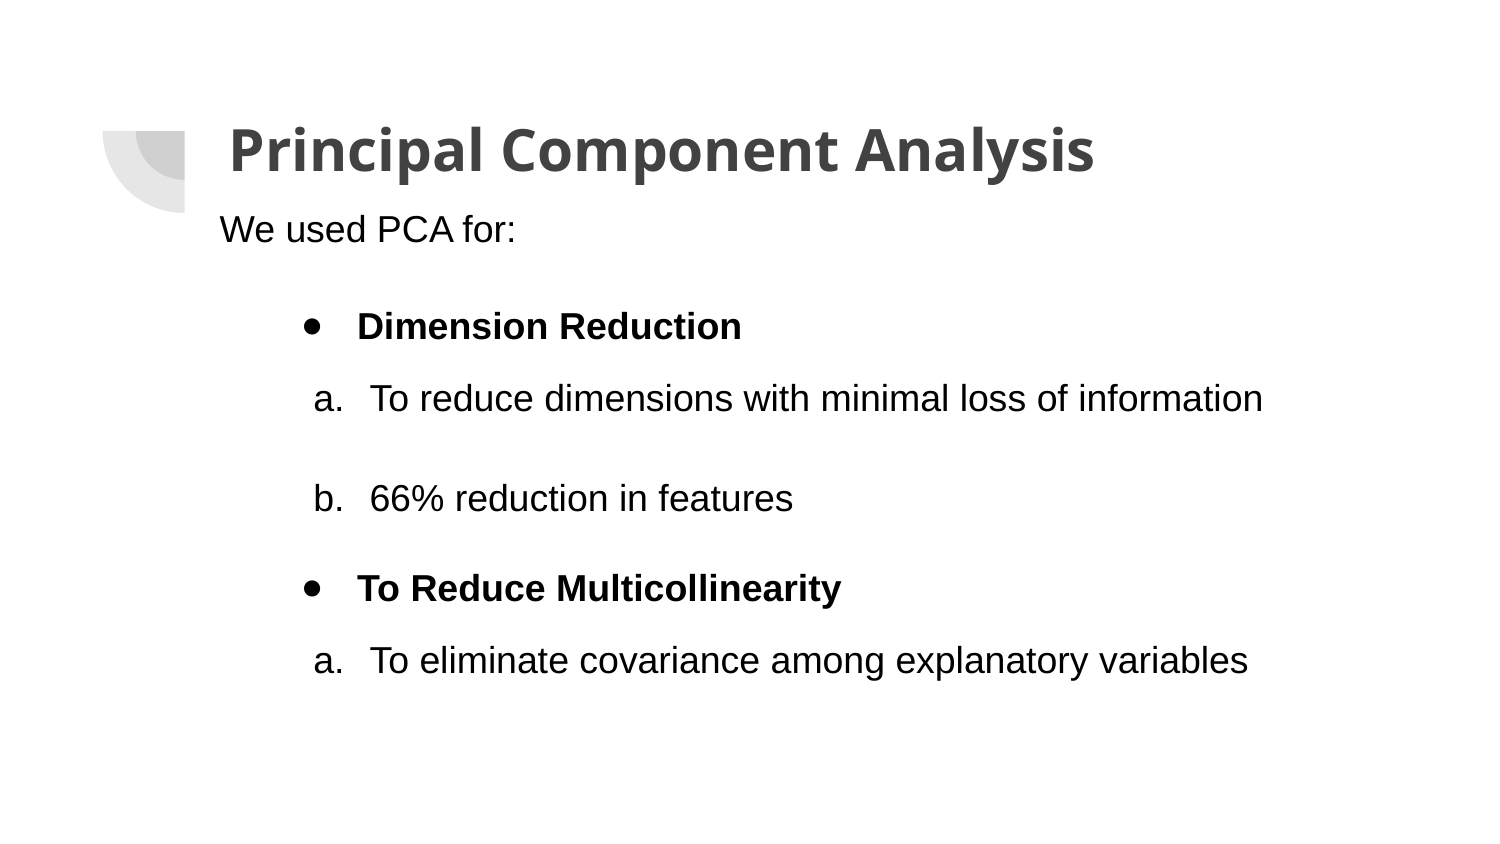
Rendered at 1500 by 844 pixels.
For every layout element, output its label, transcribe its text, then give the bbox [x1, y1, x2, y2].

list We used PCA for: Dimension Reduction To reduce dimensions with minimal loss of information 66% reduction in features To Reduce Multicollinearity To eliminate covariance among explanatory variables [204, 190, 1358, 654]
title Principal Component Analysis [213, 98, 1368, 263]
